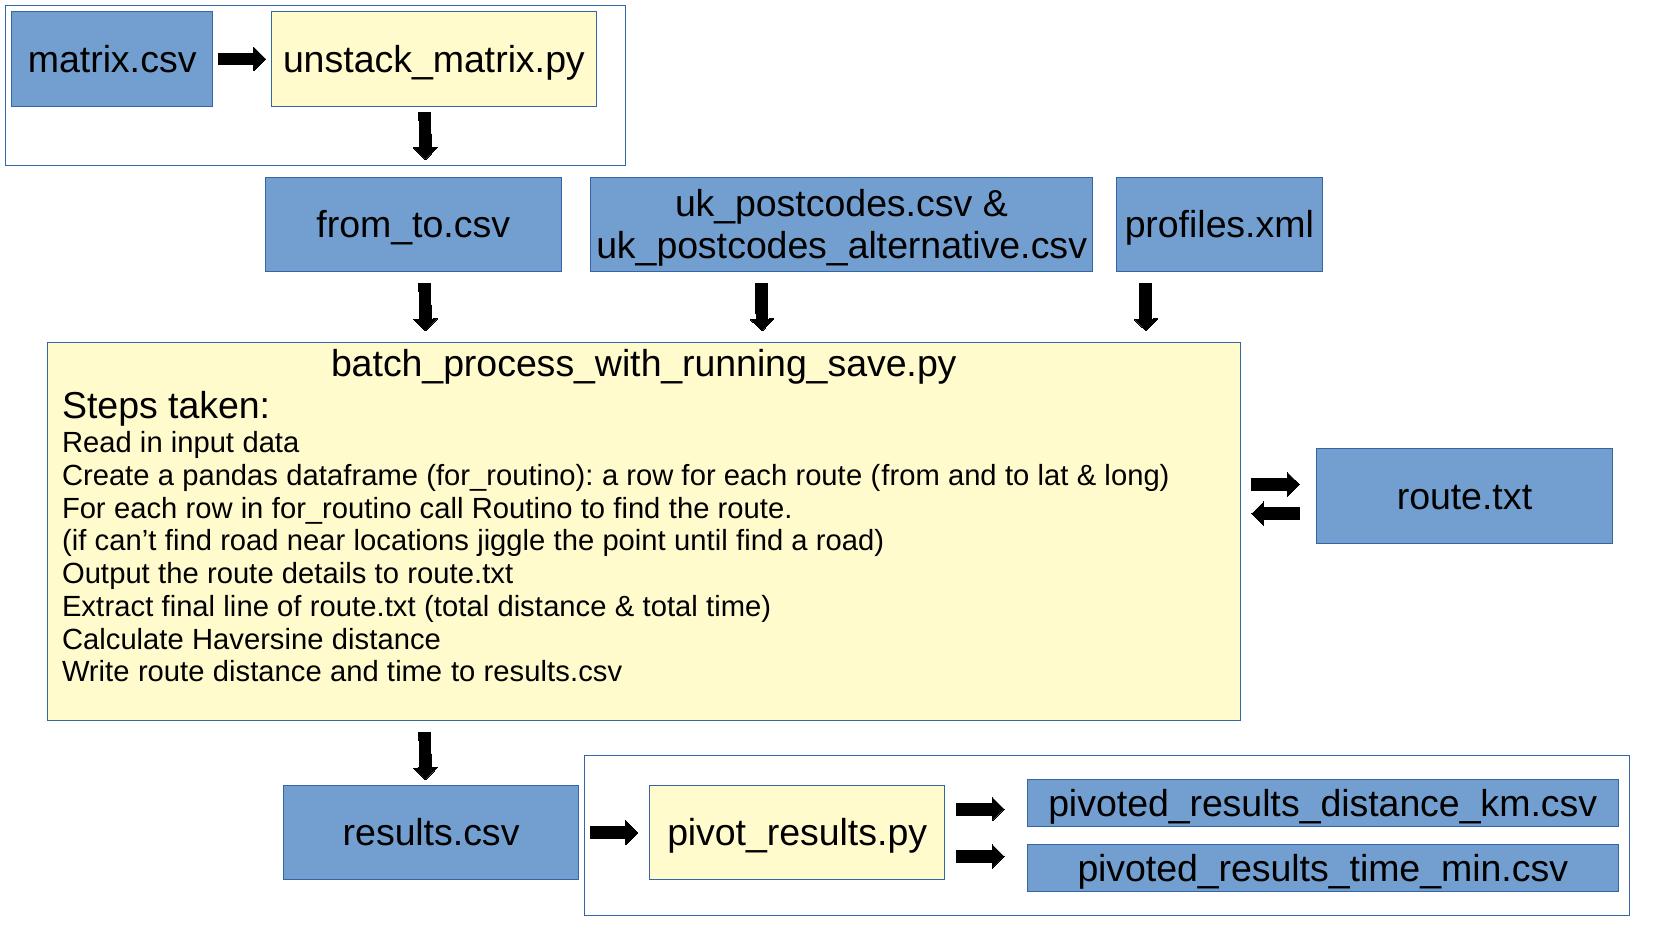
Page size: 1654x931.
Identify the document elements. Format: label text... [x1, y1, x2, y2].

text_box [750, 283, 774, 331]
text_box pivoted_results_distance_km.csv [1027, 779, 1619, 827]
text_box [590, 820, 638, 845]
text_box [956, 797, 1005, 821]
text_box uk_postcodes.csv & uk_postcodes_alternative.csv [590, 177, 1093, 272]
text_box [956, 844, 1005, 869]
text_box results.csv [283, 785, 579, 880]
text_box [413, 732, 438, 780]
text_box [1134, 283, 1158, 331]
text_box [1251, 501, 1300, 526]
text_box [413, 283, 438, 331]
text_box profiles.xml [1116, 177, 1323, 272]
text_box pivot_results.py [649, 785, 945, 880]
text_box [218, 47, 266, 71]
text_box from_to.csv [265, 177, 562, 272]
text_box unstack_matrix.py [271, 11, 597, 107]
text_box matrix.csv [11, 11, 213, 107]
text_box [413, 112, 438, 160]
text_box batch_process_with_running_save.py Steps taken: Read in input data Create a pandas dataframe (for_routino): a row for each route (from and to lat & long) For each row in for_routino call Routino to find the route. (if can’t find road near locations jiggle the point until find a road) Output the route details to route.txt Extract final line of route.txt (total distance & total time) Calculate Haversine distance Write route distance and time to results.csv [47, 342, 1241, 721]
text_box [1251, 472, 1300, 497]
text_box route.txt [1316, 448, 1613, 544]
text_box pivoted_results_time_min.csv [1027, 844, 1619, 892]
